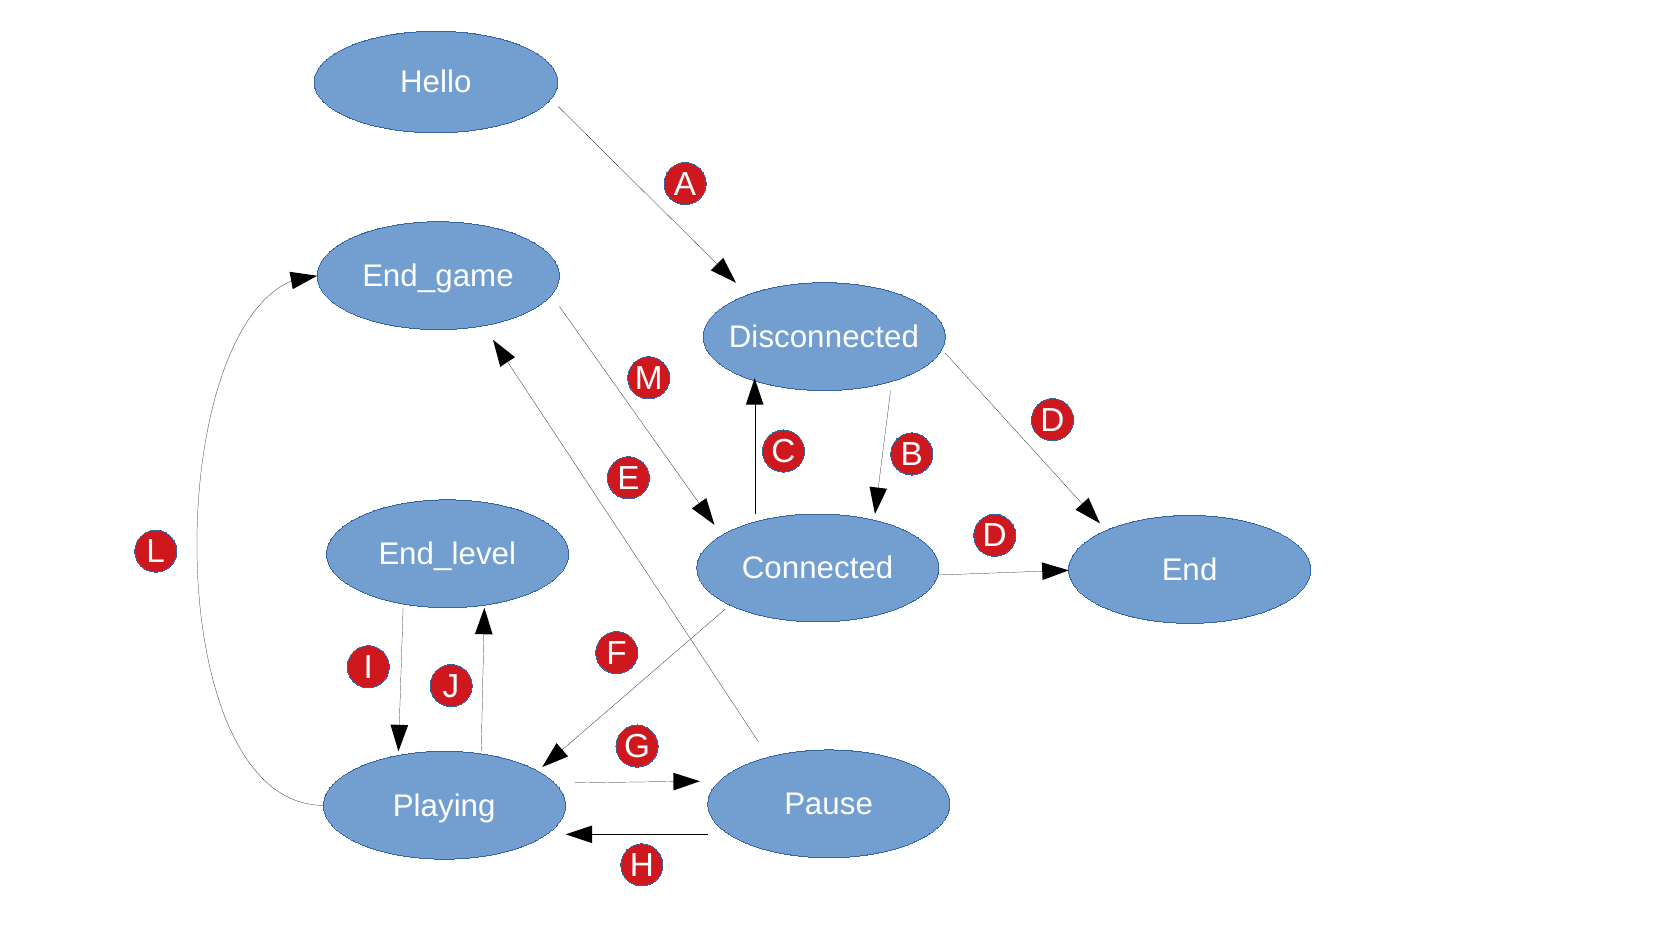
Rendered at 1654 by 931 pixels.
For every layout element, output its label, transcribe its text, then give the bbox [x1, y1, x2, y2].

text_box End_game [317, 221, 560, 330]
text_box H [620, 843, 663, 886]
text_box J [430, 664, 473, 707]
text_box I [347, 645, 390, 688]
text_box G [615, 724, 659, 768]
text_box F [595, 631, 638, 674]
text_box M [627, 356, 670, 399]
text_box Hello [314, 31, 558, 133]
text_box L [134, 530, 177, 573]
text_box D [1031, 398, 1074, 441]
text_box End_level [326, 499, 569, 608]
text_box Pause [707, 749, 950, 858]
text_box C [762, 429, 805, 473]
text_box Playing [323, 751, 566, 860]
text_box A [664, 162, 707, 205]
text_box Connected [696, 514, 939, 622]
text_box Disconnected [703, 282, 946, 391]
text_box D [973, 514, 1016, 557]
text_box B [890, 432, 933, 476]
text_box E [607, 456, 650, 499]
text_box End [1068, 515, 1311, 624]
